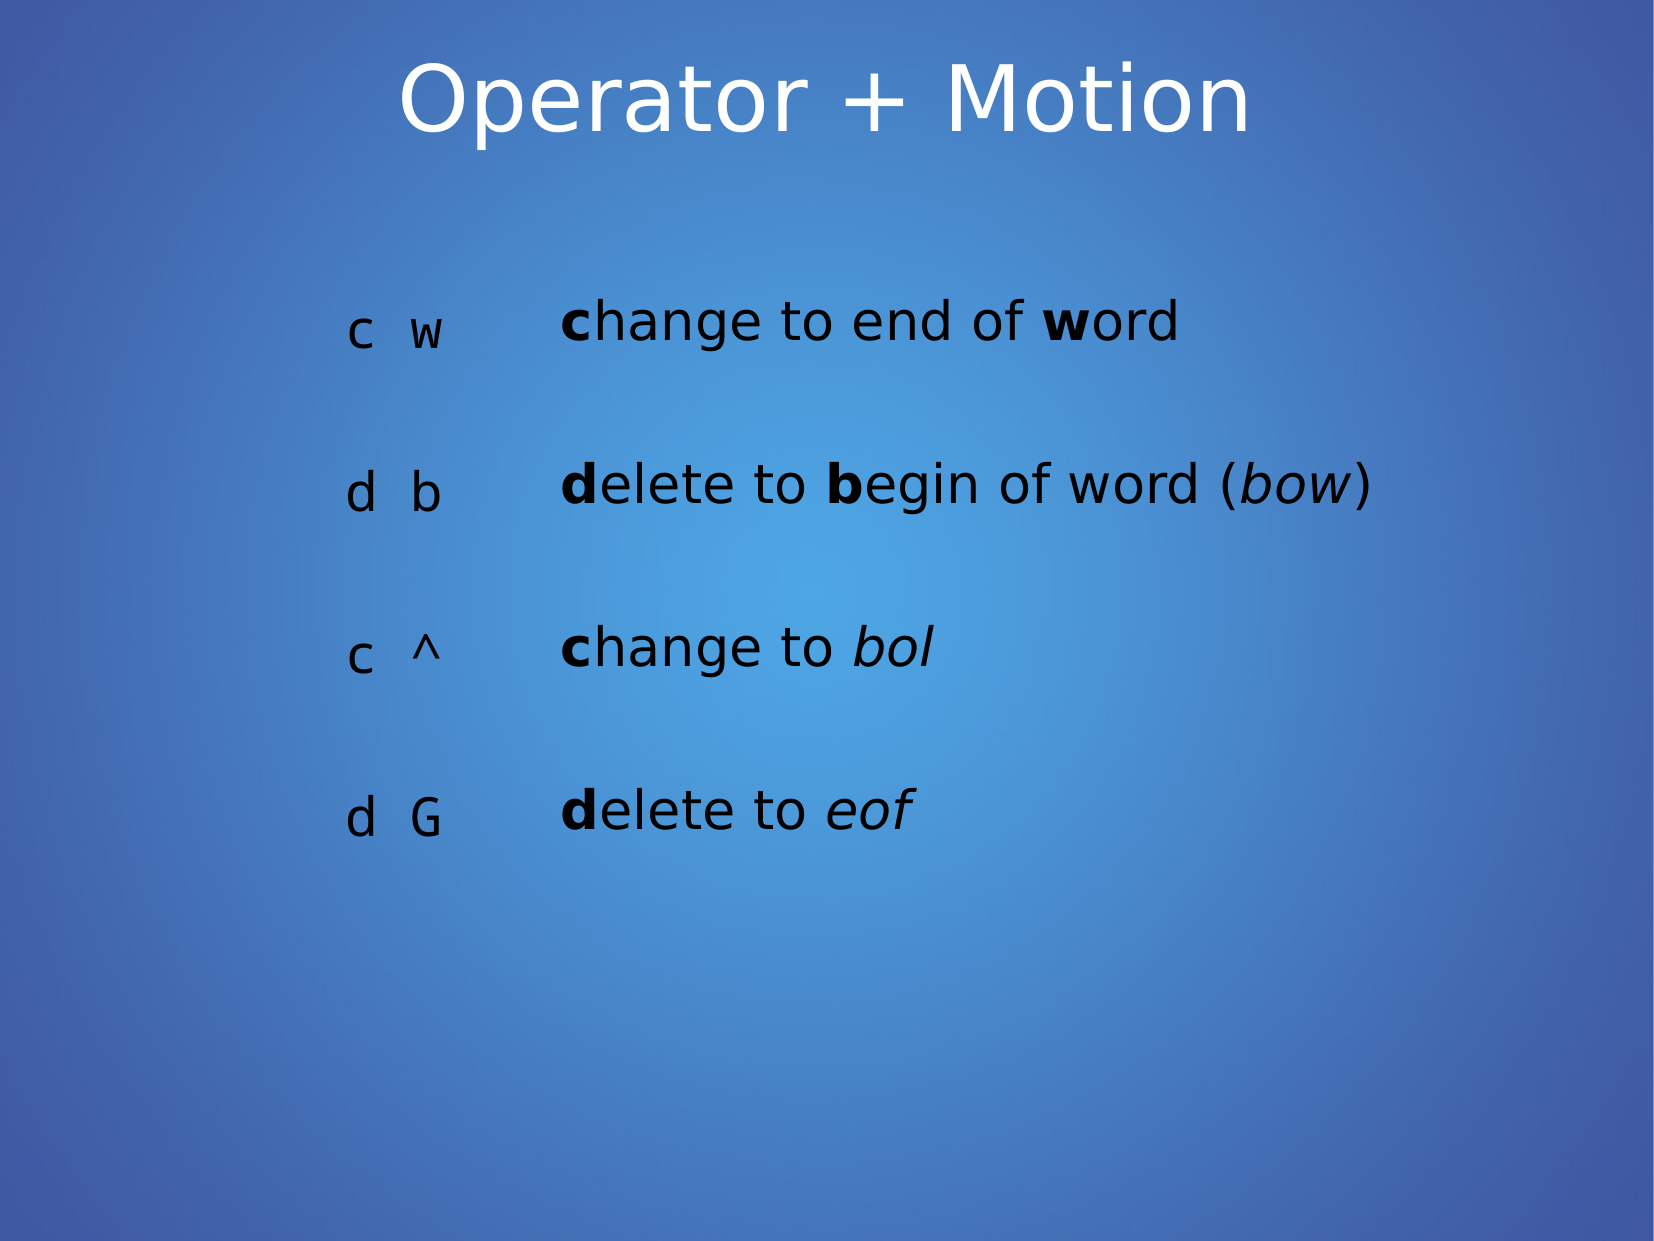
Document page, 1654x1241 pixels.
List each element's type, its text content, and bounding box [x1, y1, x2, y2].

table_cell d G [331, 771, 546, 958]
table_cell delete to begin of word (bow) [546, 445, 1476, 608]
table_cell c ^ [331, 608, 546, 771]
table_header c w [331, 282, 546, 445]
picture [0, 0, 1654, 1241]
table_header change to end of word [546, 282, 1476, 445]
table_cell change to bol [546, 608, 1476, 771]
table_cell d b [331, 445, 546, 608]
table_cell delete to eof [546, 771, 1476, 958]
title Operator + Motion [82, 23, 1571, 175]
